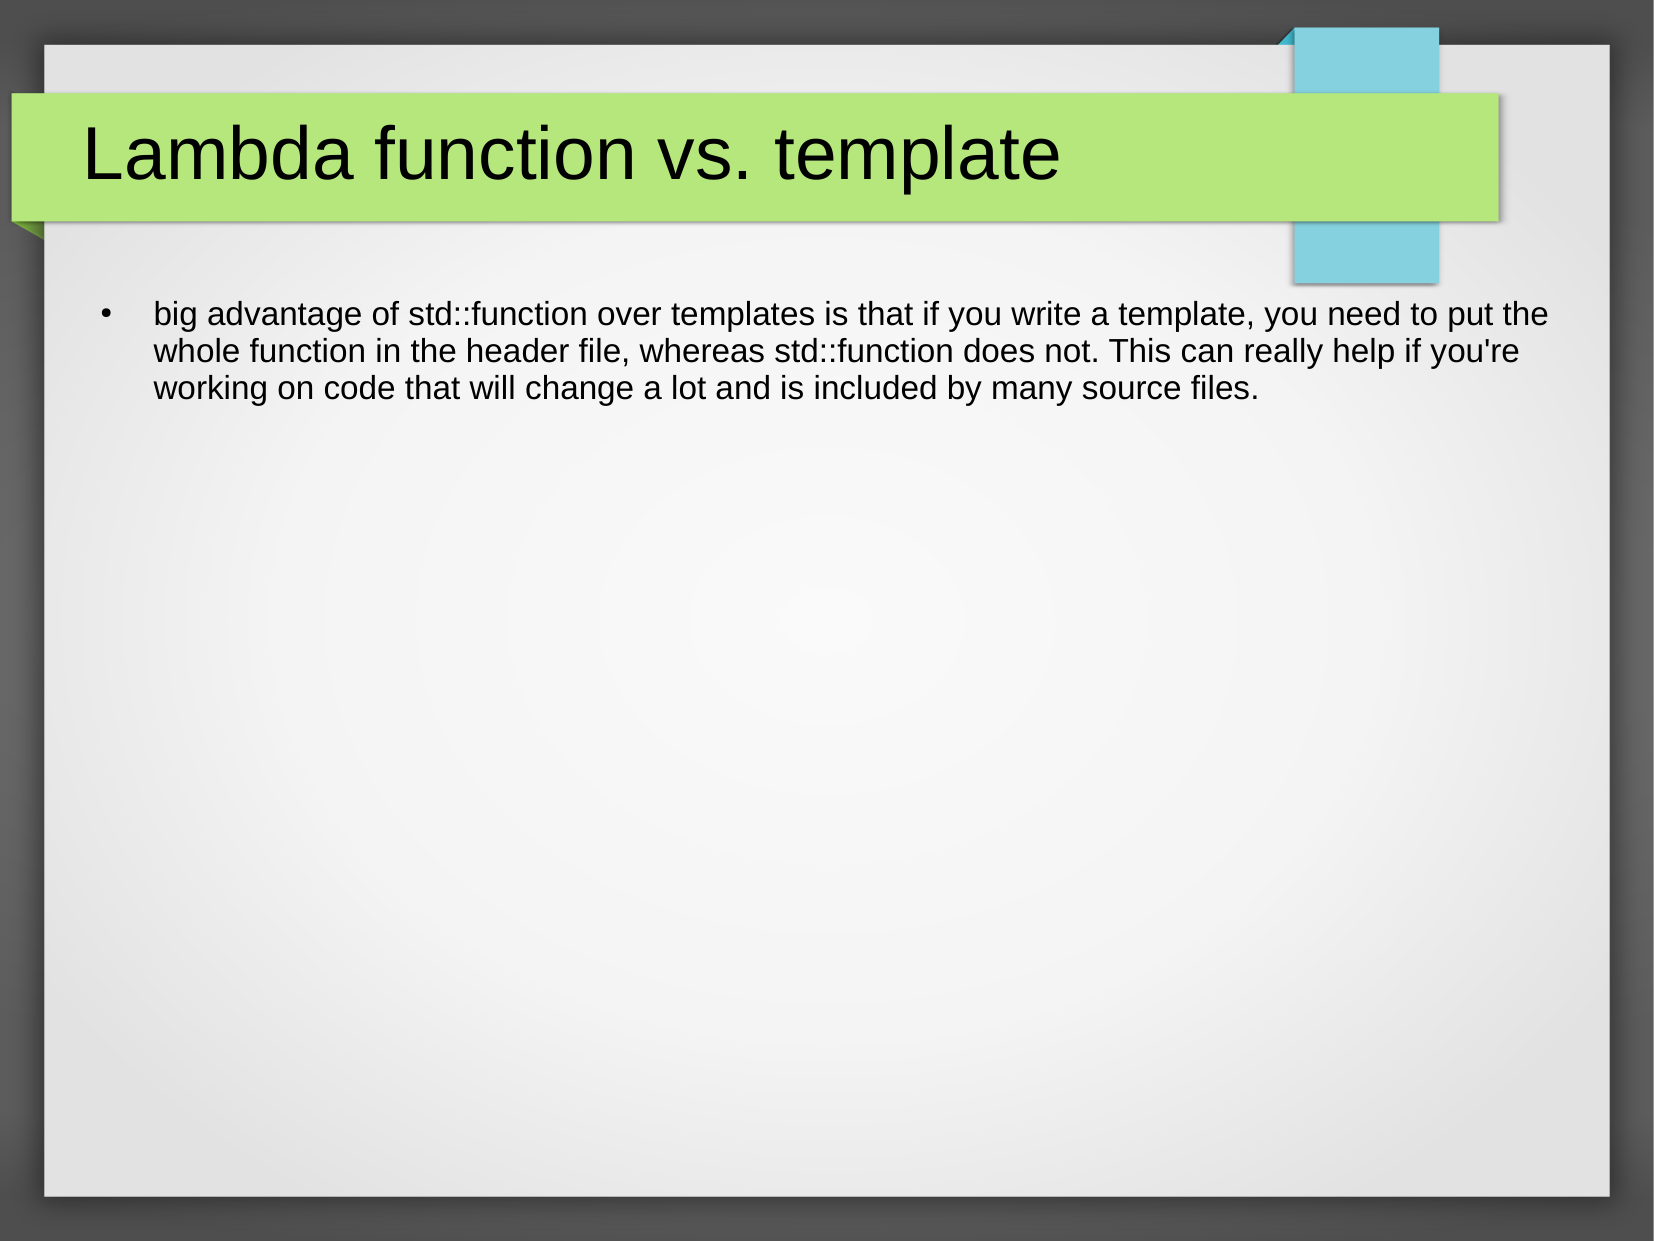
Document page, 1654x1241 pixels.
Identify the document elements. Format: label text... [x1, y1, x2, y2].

title Lambda function vs. template [82, 94, 1264, 213]
list big advantage of std::function over templates is that if you write a template, you need to put the whole function in the header file, whereas std::function does not. This can really help if you're working on code that will change a lot and is included by many source files. [82, 295, 1571, 1015]
picture [0, 0, 1654, 1241]
